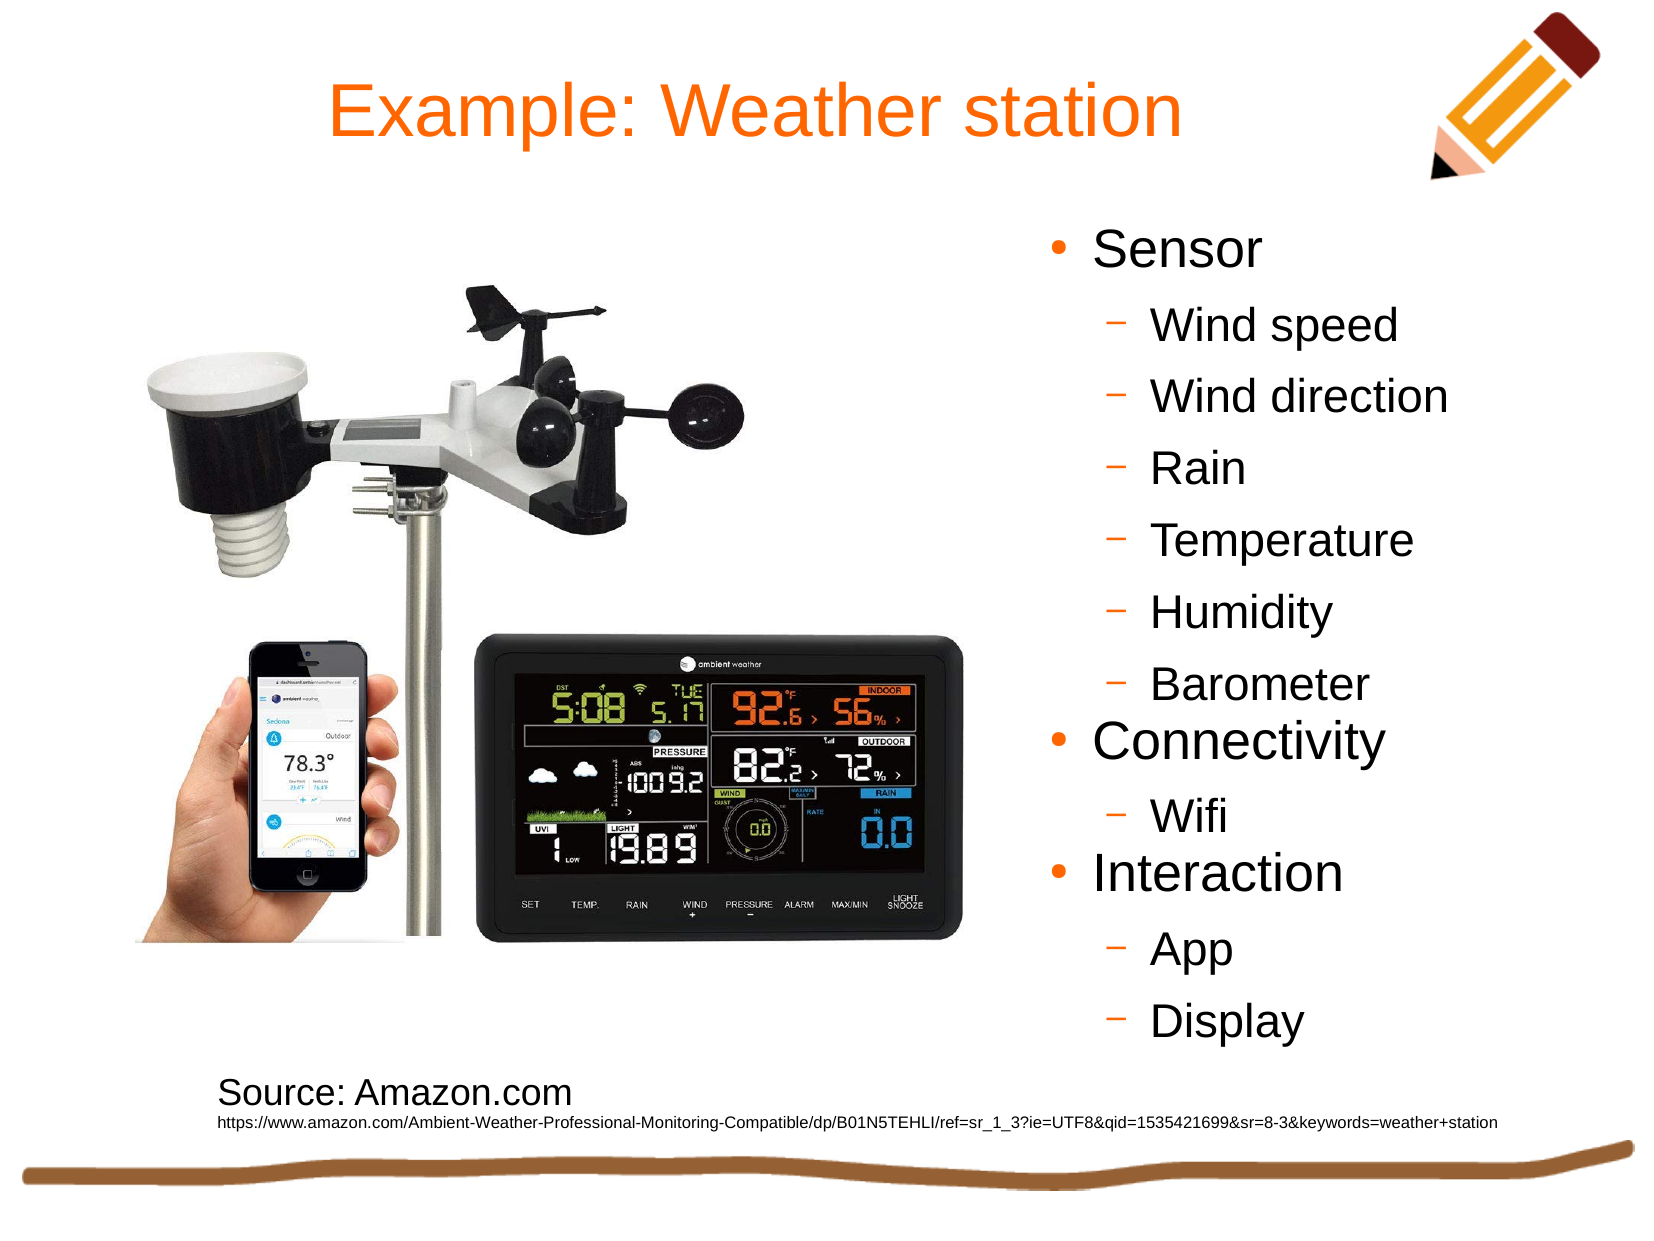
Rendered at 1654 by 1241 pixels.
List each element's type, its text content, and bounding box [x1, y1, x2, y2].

list Sensor Wind speed Wind direction Rain Temperature Humidity Barometer Connectivity Wifi Interaction App Display [1035, 218, 1621, 1050]
picture [135, 284, 969, 946]
title Example: Weather station [82, 49, 1430, 172]
text_box Source: Amazon.com https://www.amazon.com/Ambient-Weather-Professional-Monitoring-Compatible/dp/B01N5TEHLI/ref=sr_1_3?ie=UTF8&qid=1535421699&sr=8-3&keywords=weather+station [202, 1064, 1516, 1141]
picture [1430, 12, 1601, 181]
picture [22, 1140, 1635, 1191]
